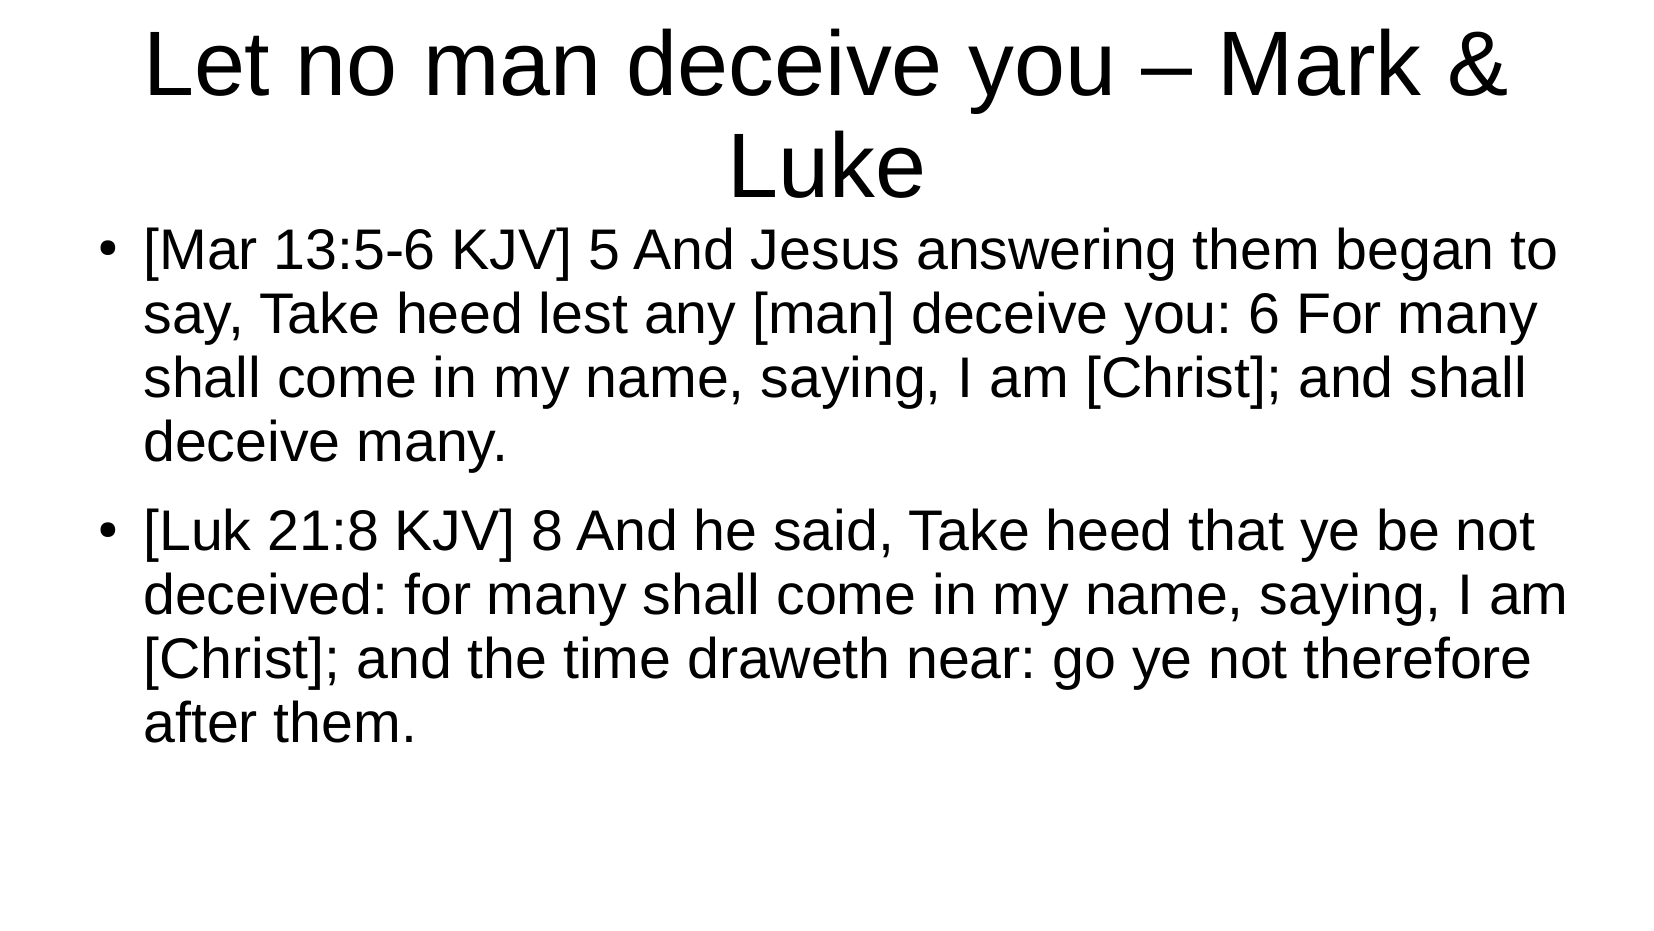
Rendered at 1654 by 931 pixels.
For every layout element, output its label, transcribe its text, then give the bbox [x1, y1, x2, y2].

title Let no man deceive you – Mark & Luke [82, 12, 1571, 217]
list [Mar 13:5-6 KJV] 5 And Jesus answering them began to say, Take heed lest any [man] deceive you: 6 For many shall come in my name, saying, I am [Christ]; and shall deceive many. [Luk 21:8 KJV] 8 And he said, Take heed that ye be not deceived: for many shall come in my name, saying, I am [Christ]; and the time draweth near: go ye not therefore after them. [82, 217, 1571, 758]
